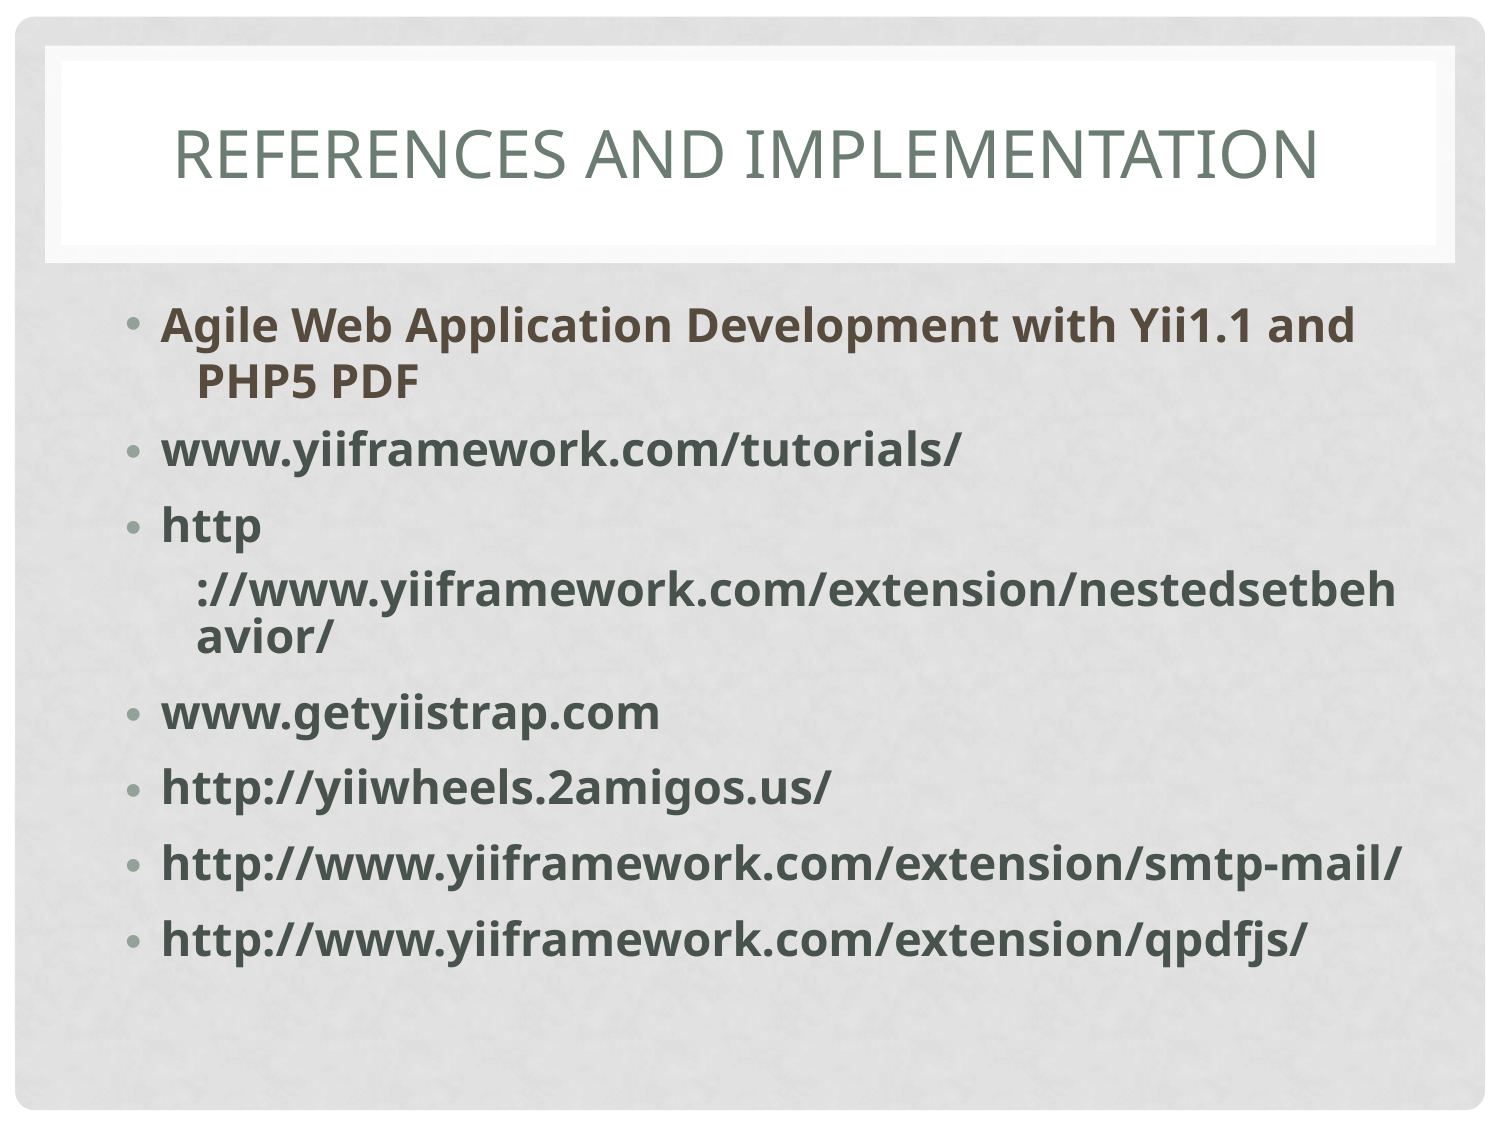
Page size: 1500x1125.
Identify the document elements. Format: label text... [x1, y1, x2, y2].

list Agile Web Application Development with Yii1.1 and PHP5 PDF www.yiiframework.com/tutorials/ http://www.yiiframework.com/extension/nestedsetbehavior/ www.getyiistrap.com http://yiiwheels.2amigos.us/ http://www.yiiframework.com/extension/smtp-mail/ http://www.yiiframework.com/extension/qpdfjs/ [75, 287, 1426, 1005]
title REFERENCES AND IMPLEMENTATION [69, 66, 1426, 238]
